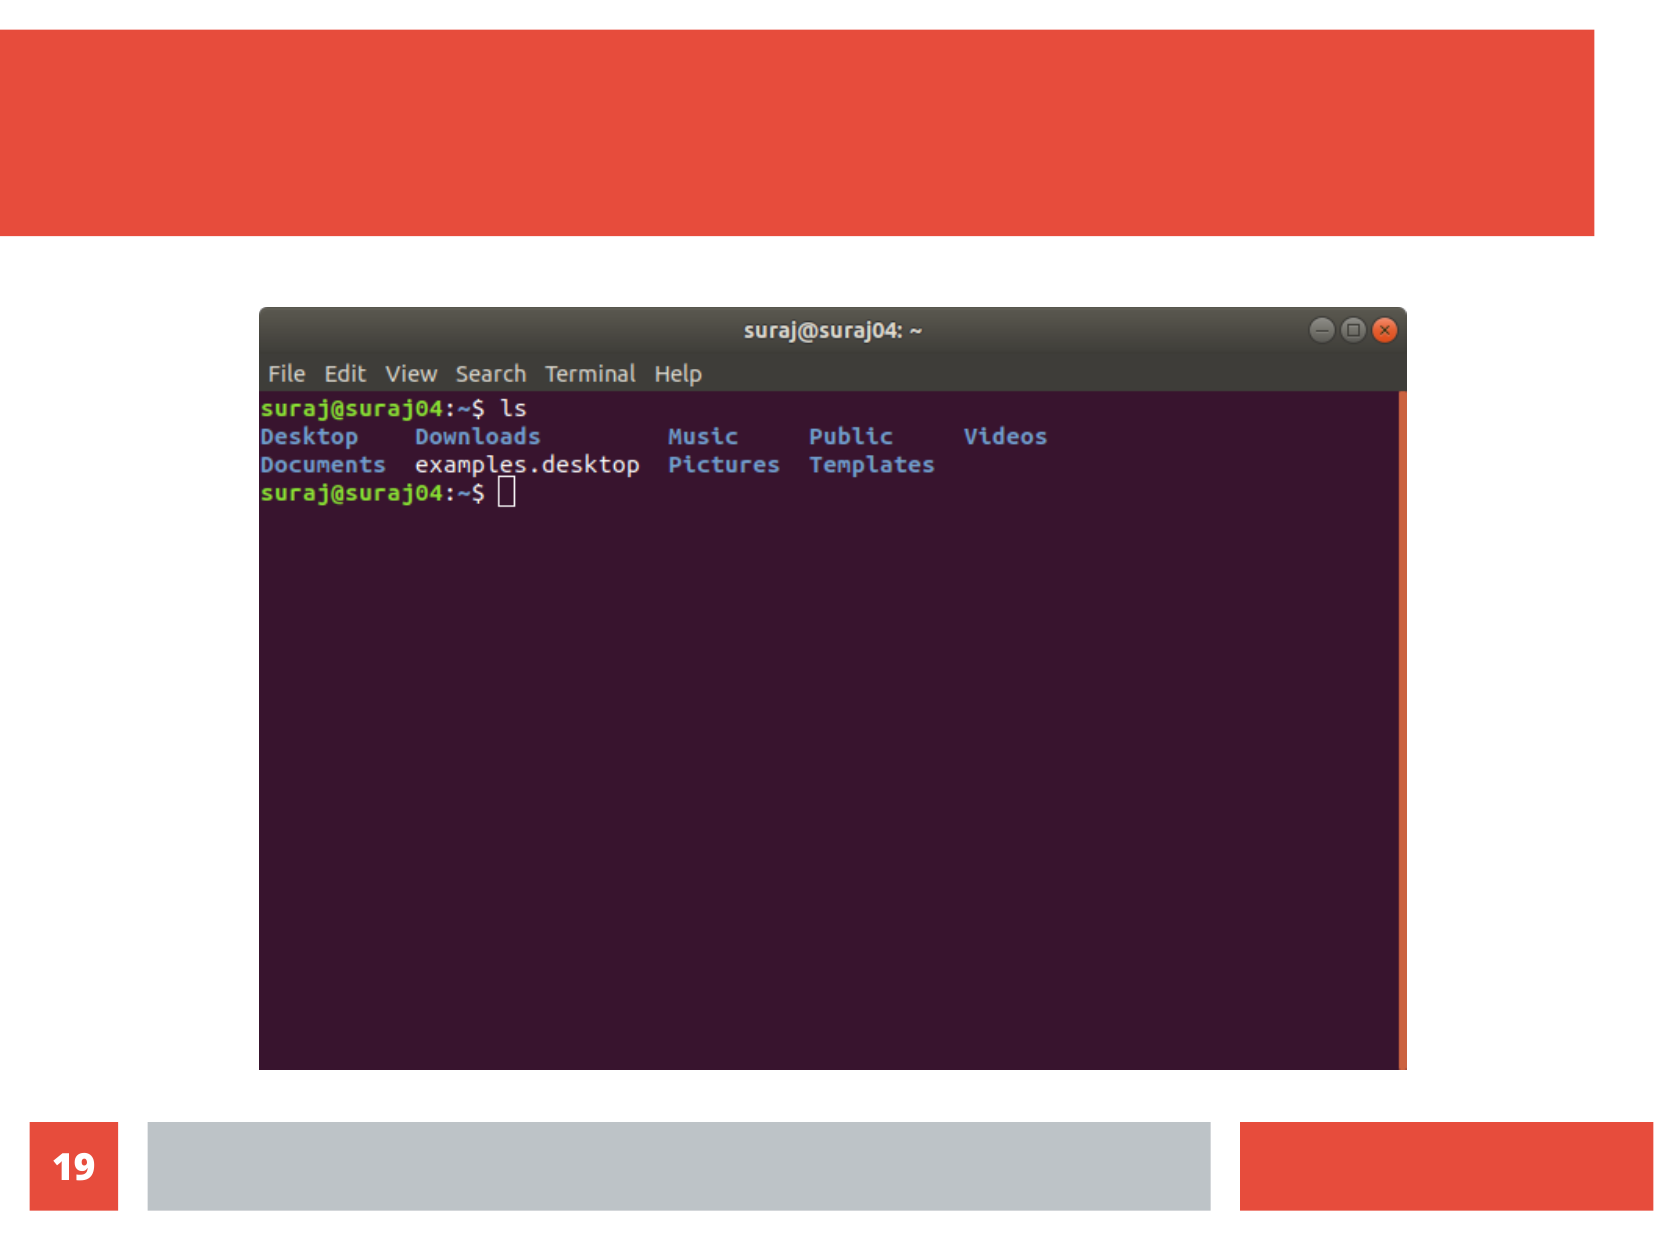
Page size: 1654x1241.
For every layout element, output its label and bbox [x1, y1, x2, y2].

picture [259, 307, 1407, 1070]
